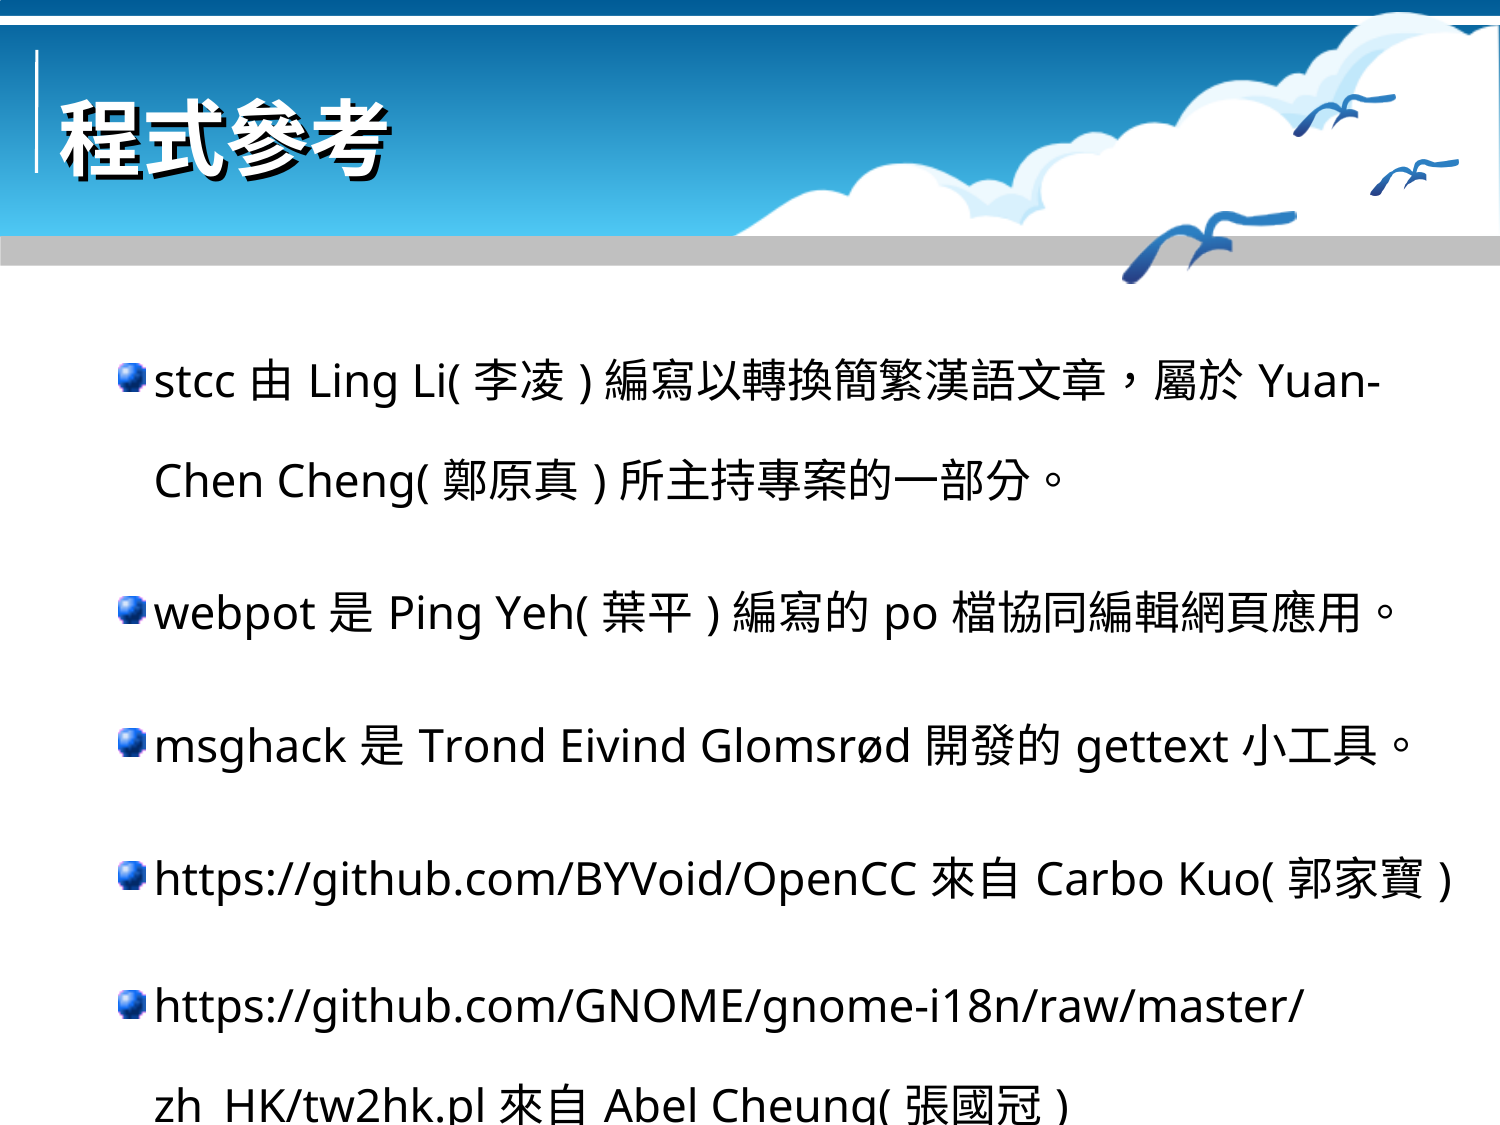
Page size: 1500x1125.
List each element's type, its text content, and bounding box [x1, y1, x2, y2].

title 程式參考 [59, 73, 1465, 198]
list stcc由Ling Li(李凌)編寫以轉換簡繁漢語文章，屬於Yuan-Chen Cheng(鄭原真)所主持專案的一部分。 webpot是Ping Yeh(葉平)編寫的po檔協同編輯網頁應用。 msghack是Trond Eivind Glomsrød開發的gettext小工具。 https://github.com/BYVoid/OpenCC來自Carbo Kuo(郭家寶) https://github.com/GNOME/gnome-i18n/raw/master/zh_HK/tw2hk.pl來自Abel Cheung(張國冠) [118, 311, 1465, 1087]
picture [730, 12, 1500, 284]
